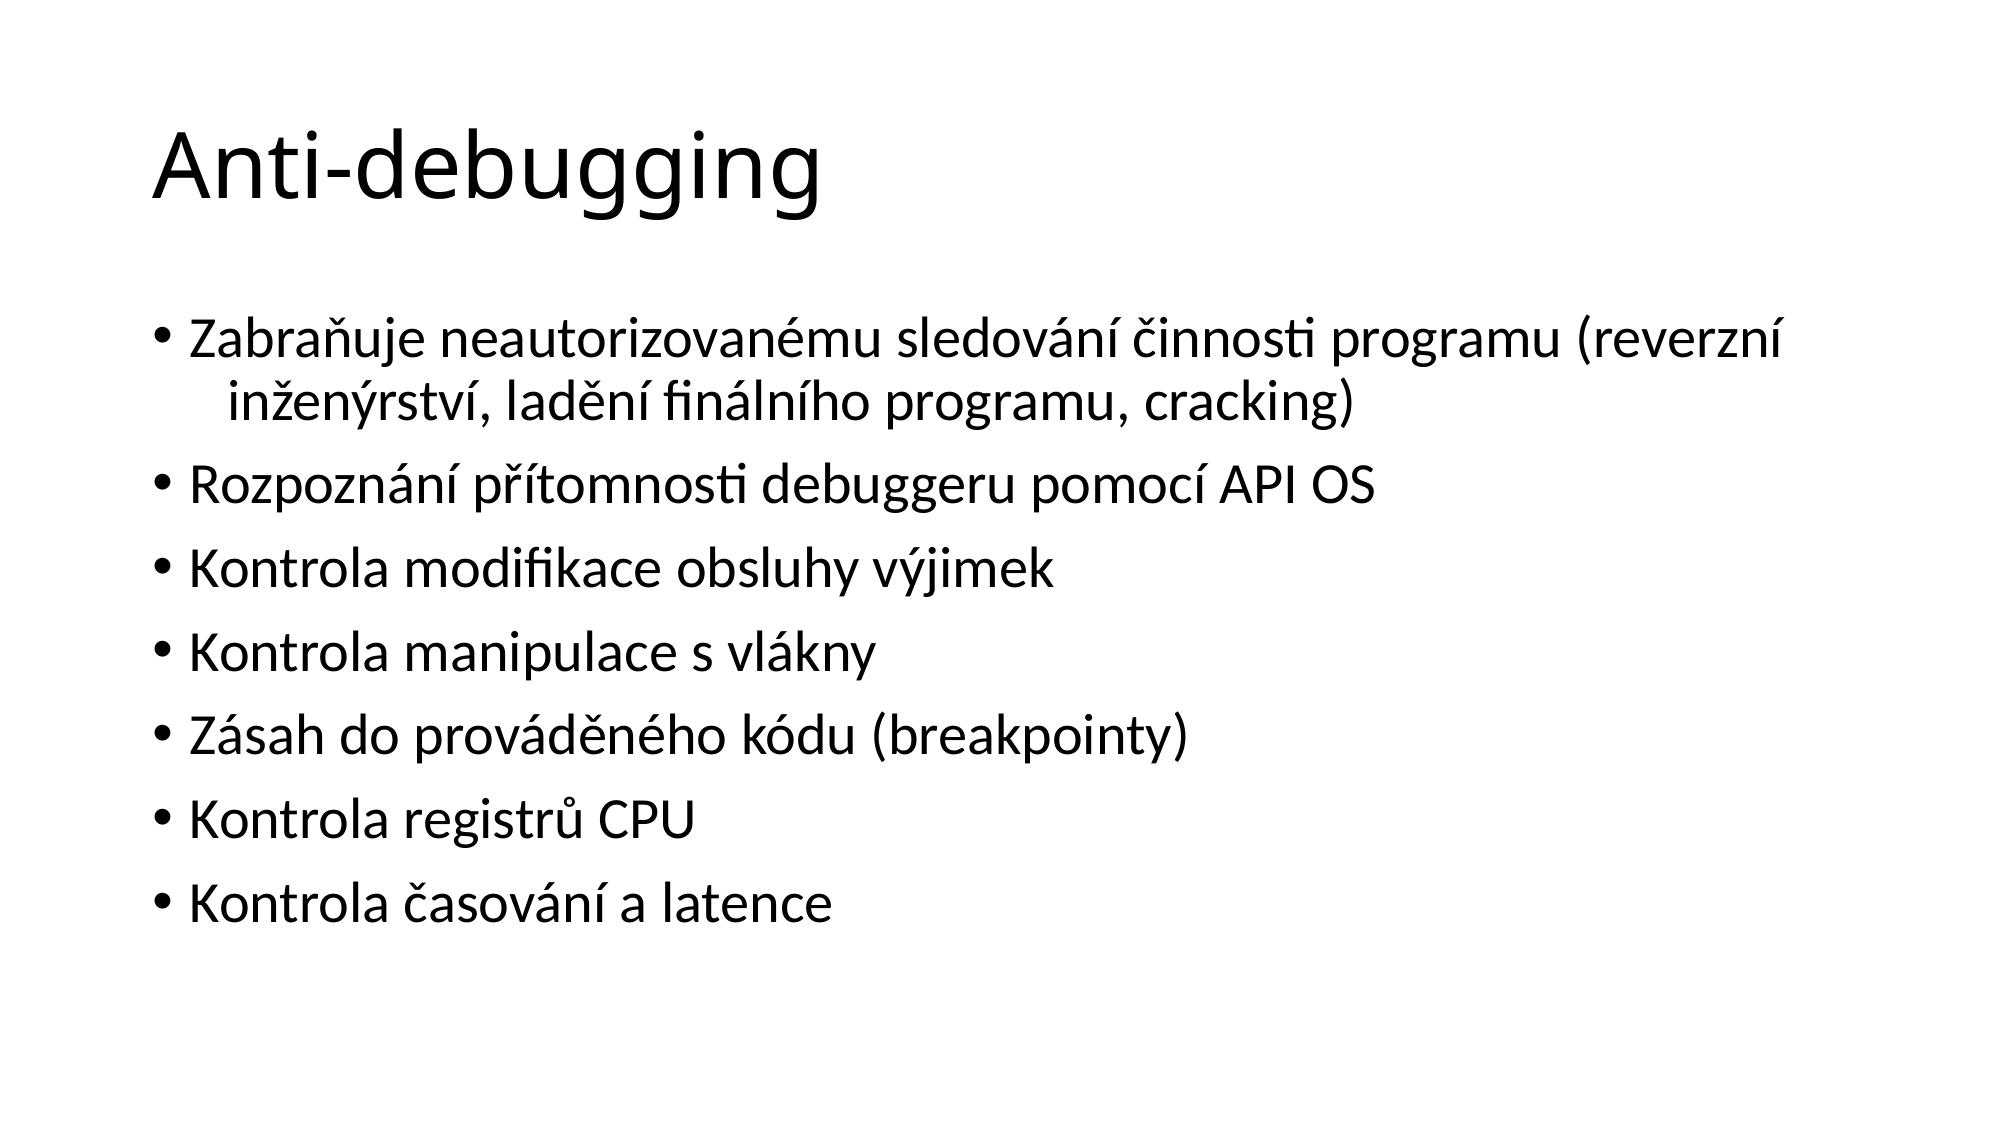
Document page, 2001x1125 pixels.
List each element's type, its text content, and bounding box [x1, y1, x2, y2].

title Anti-debugging [137, 59, 1863, 278]
list Zabraňuje neautorizovanému sledování činnosti programu (reverzní inženýrství, ladění finálního programu, cracking) Rozpoznání přítomnosti debuggeru pomocí API OS Kontrola modifikace obsluhy výjimek Kontrola manipulace s vlákny Zásah do prováděného kódu (breakpointy) Kontrola registrů CPU Kontrola časování a latence [137, 299, 1863, 1014]
